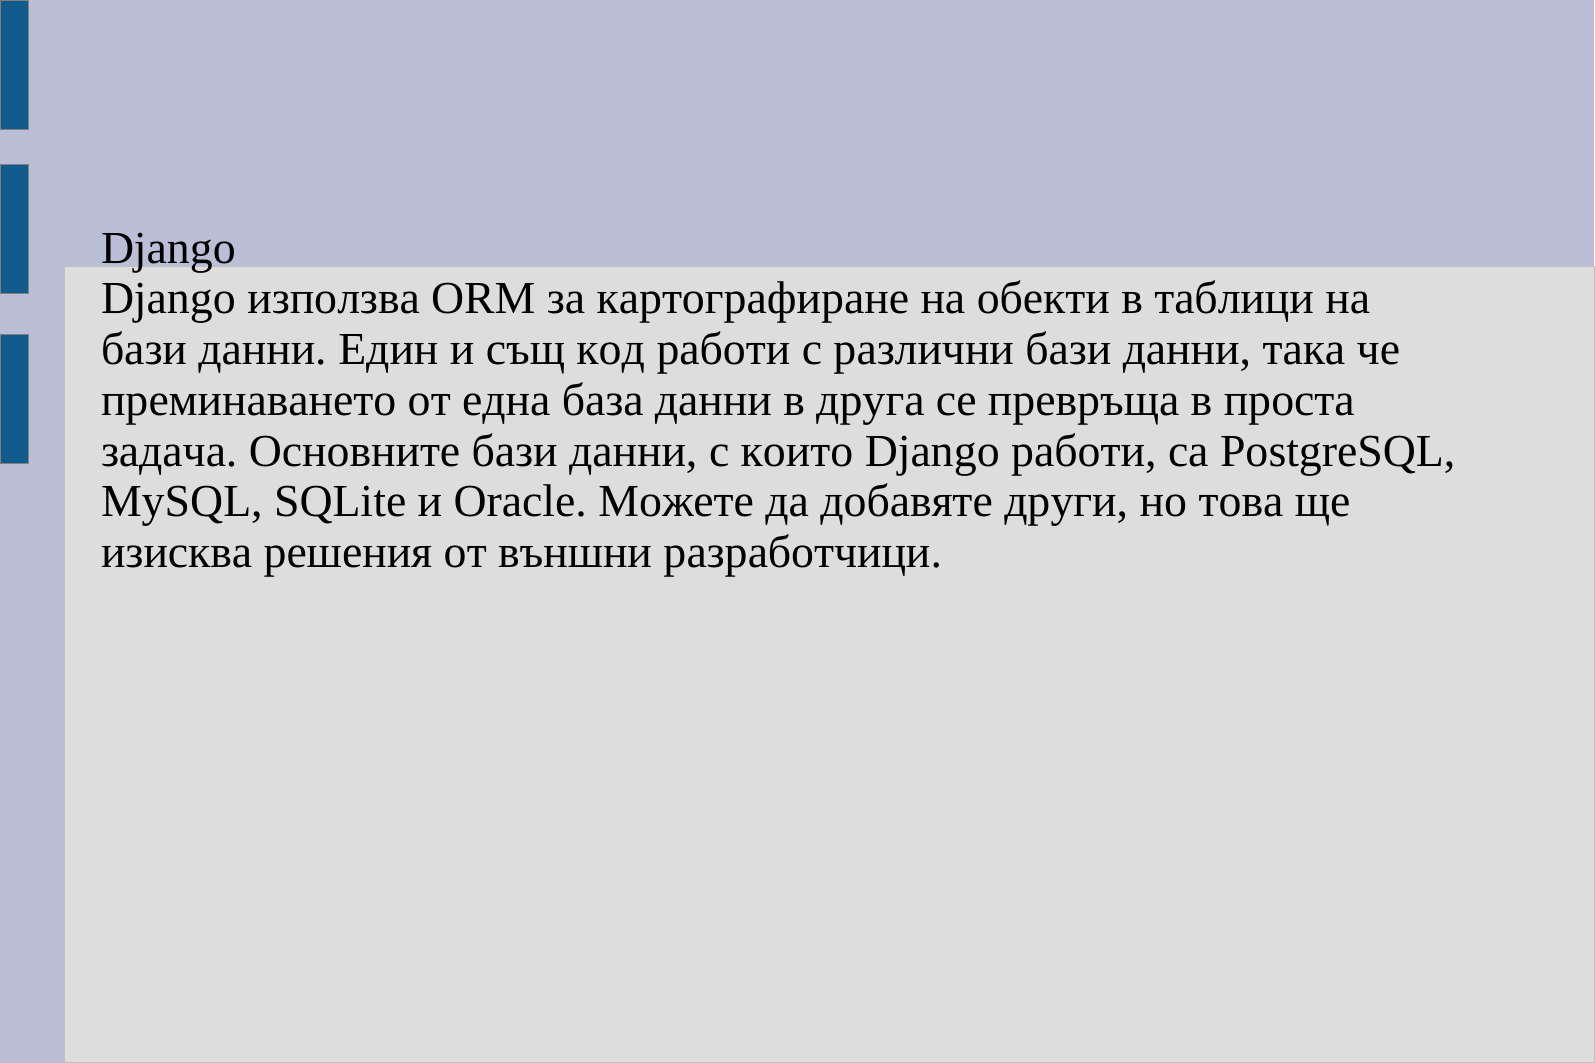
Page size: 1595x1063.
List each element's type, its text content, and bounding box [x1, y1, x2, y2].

text_box Django Django използва ORM за картографиране на обекти в таблици на бази данни. Един и същ код работи с различни бази данни, така че преминаването от една база данни в друга се превръща в проста задача. Основните бази данни, с които Django работи, са PostgreSQL, MySQL, SQLite и Oracle. Можете да добавяте други, но това ще изисква решения от външни разработчици. [101, 221, 1463, 579]
